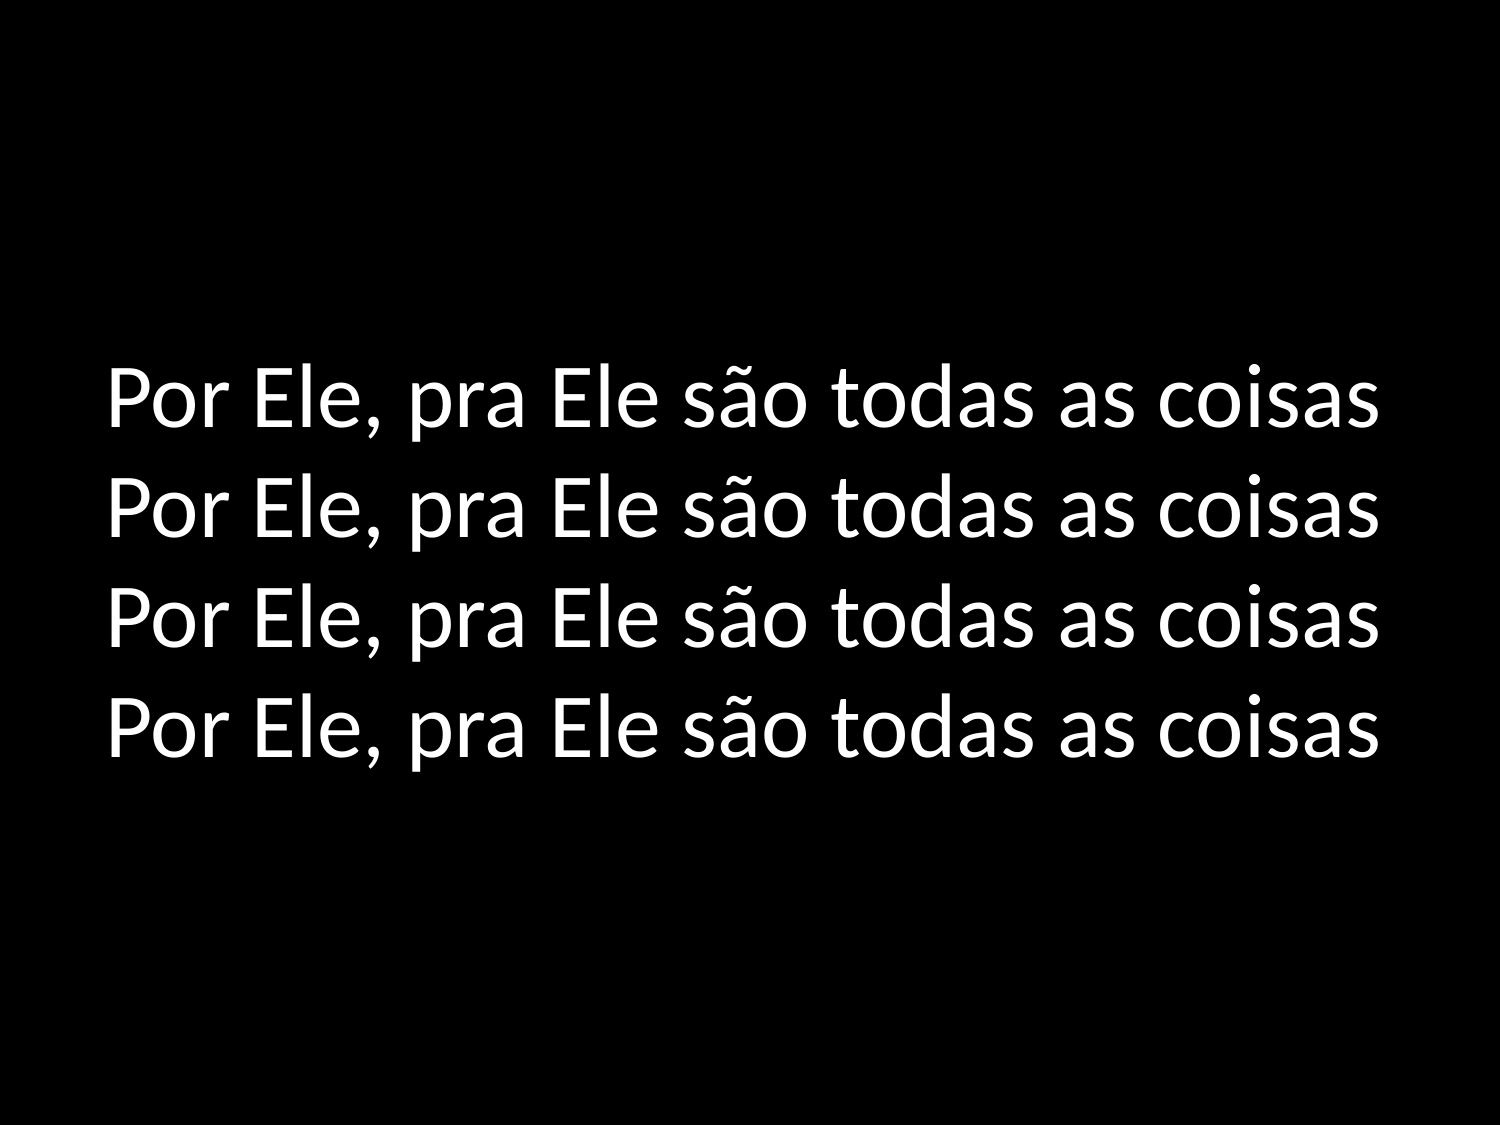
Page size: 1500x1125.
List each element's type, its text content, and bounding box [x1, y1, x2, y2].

title Por Ele, pra Ele são todas as coisas Por Ele, pra Ele são todas as coisas Por Ele, pra Ele são todas as coisas Por Ele, pra Ele são todas as coisas [35, 45, 1454, 1067]
